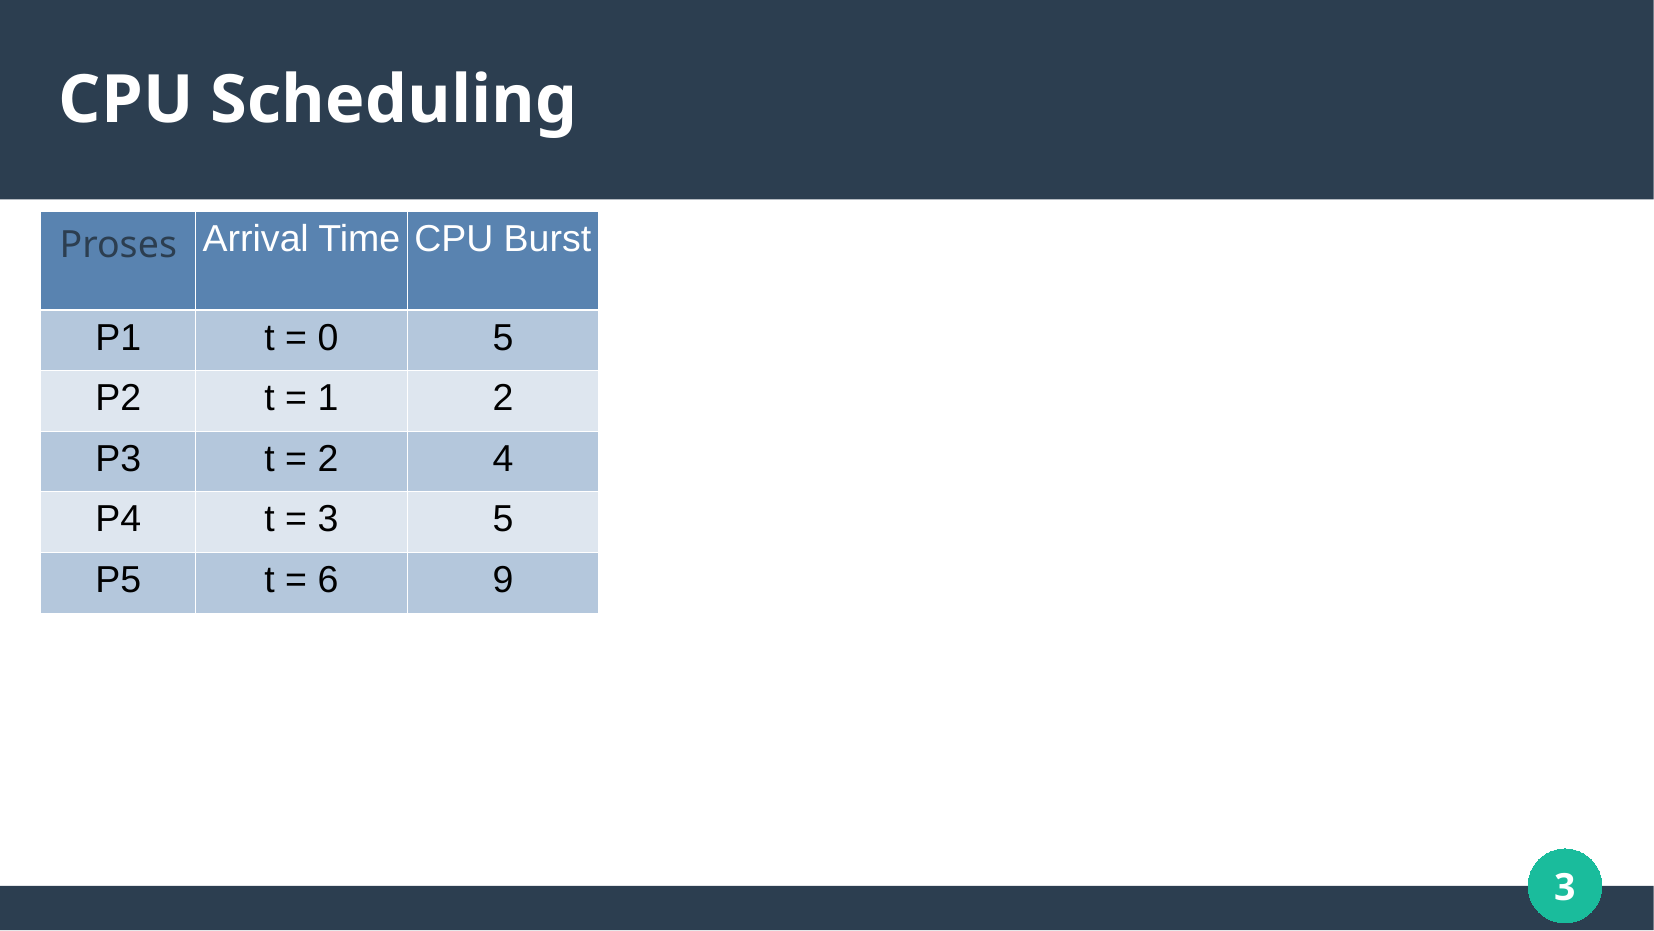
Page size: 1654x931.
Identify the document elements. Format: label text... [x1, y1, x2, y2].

table_cell 9 [408, 553, 598, 613]
table_cell t = 0 [196, 311, 407, 370]
table_cell 4 [408, 432, 598, 491]
table_header CPU Burst [408, 212, 598, 309]
table_cell t = 6 [196, 553, 407, 613]
table_cell 5 [408, 492, 598, 552]
table_cell t = 3 [196, 492, 407, 552]
table_cell 5 [408, 311, 598, 370]
table_cell t = 1 [196, 371, 407, 431]
title CPU Scheduling [59, 37, 1595, 156]
table_cell P1 [41, 311, 195, 370]
table_cell P5 [41, 553, 195, 613]
table_header Proses [41, 212, 195, 309]
table_cell 2 [408, 371, 598, 431]
table_cell t = 2 [196, 432, 407, 491]
table_cell P4 [41, 492, 195, 552]
table_cell P3 [41, 432, 195, 491]
table_header Arrival Time [196, 212, 407, 309]
table_cell P2 [41, 371, 195, 431]
